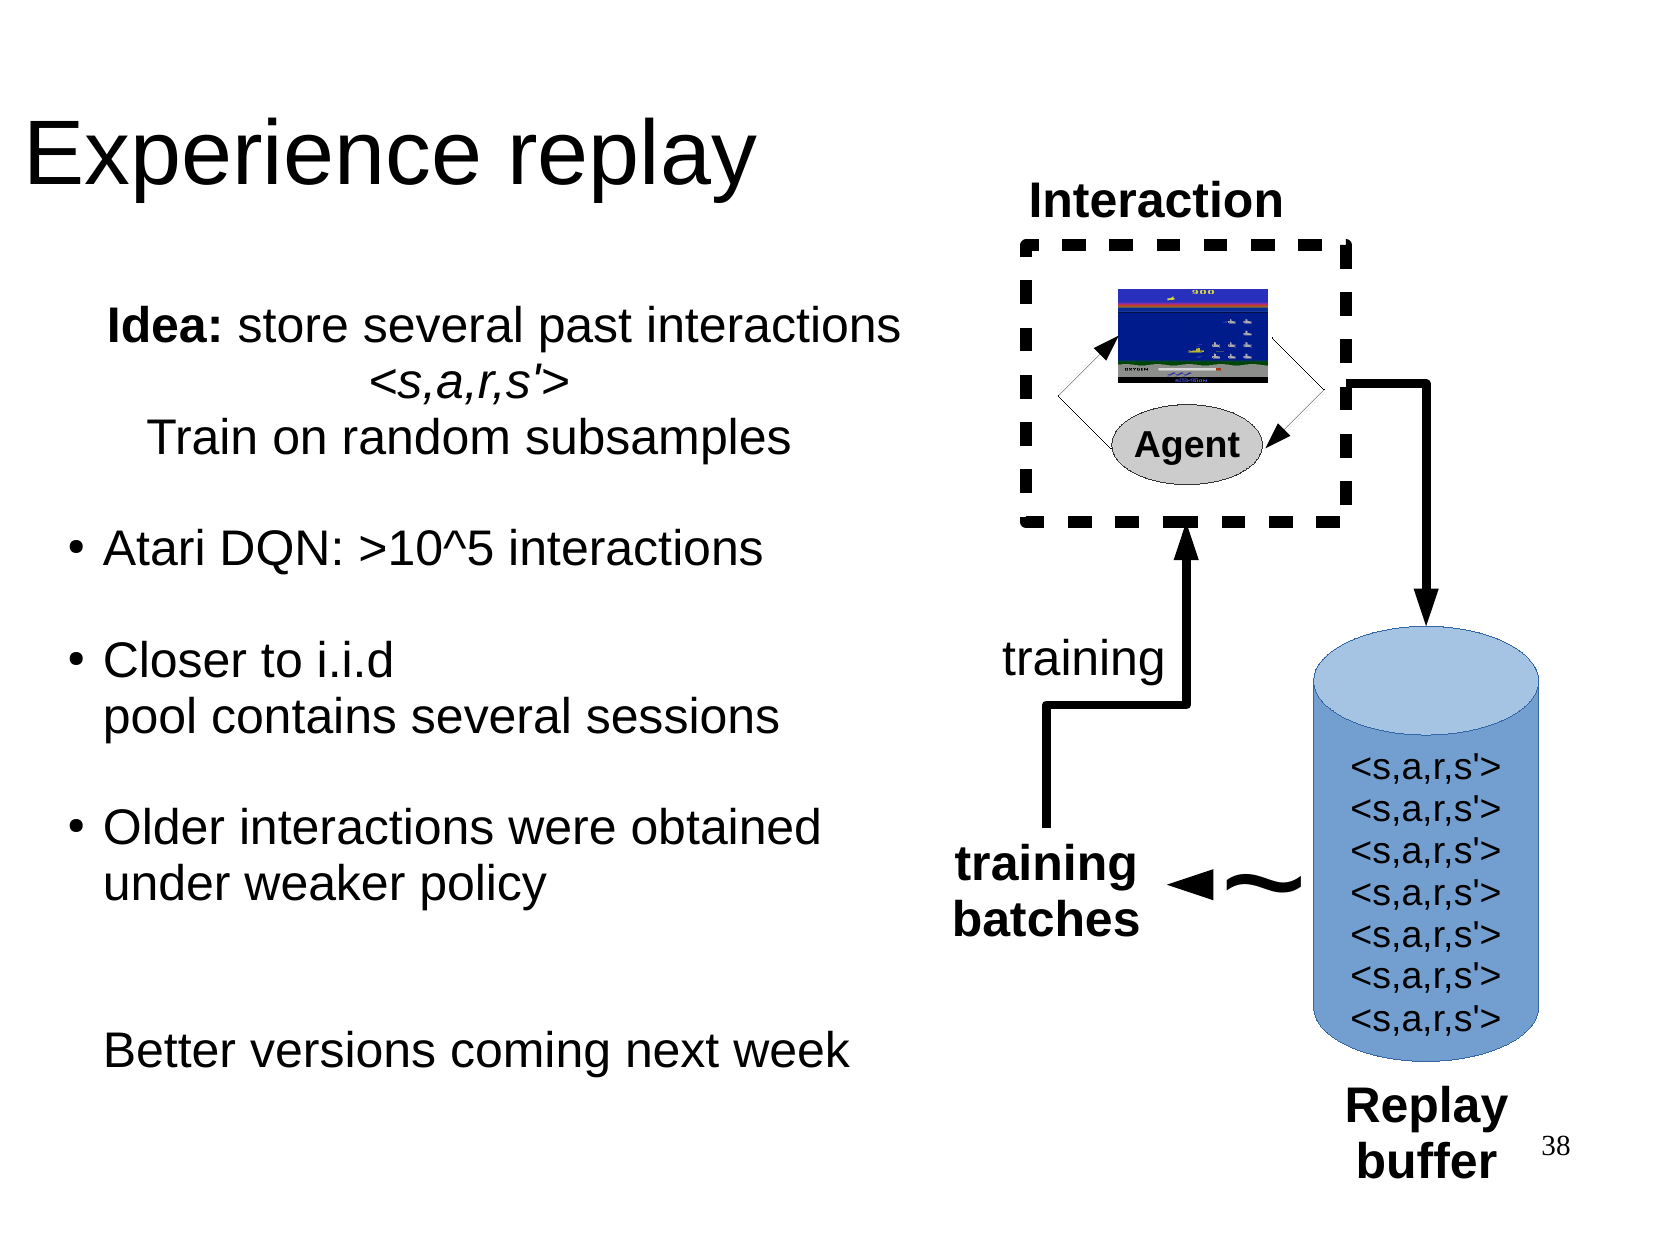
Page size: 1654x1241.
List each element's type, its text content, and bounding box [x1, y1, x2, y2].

text_box Interaction [1013, 164, 1300, 236]
text_box Agent [1111, 404, 1263, 485]
text_box training [977, 622, 1191, 736]
picture [1118, 289, 1268, 383]
text_box [1026, 257, 1346, 523]
text_box <s,a,r,s'> <s,a,r,s'> <s,a,r,s'> <s,a,r,s'> <s,a,r,s'> <s,a,r,s'> <s,a,r,s'> [1313, 685, 1539, 1062]
text_box ~ [1205, 790, 1323, 973]
text_box training batches [928, 828, 1165, 956]
text_box Idea: store several past interactions <s,a,r,s'> Train on random subsamples Atari DQN: >10^5 interactions Closer to i.i.d pool contains several sessions Older interactions were obtained under weaker policy Better versions coming next week [17, 234, 921, 1165]
text_box Replay buffer [1329, 1070, 1524, 1241]
title Experience replay [23, 49, 1512, 257]
